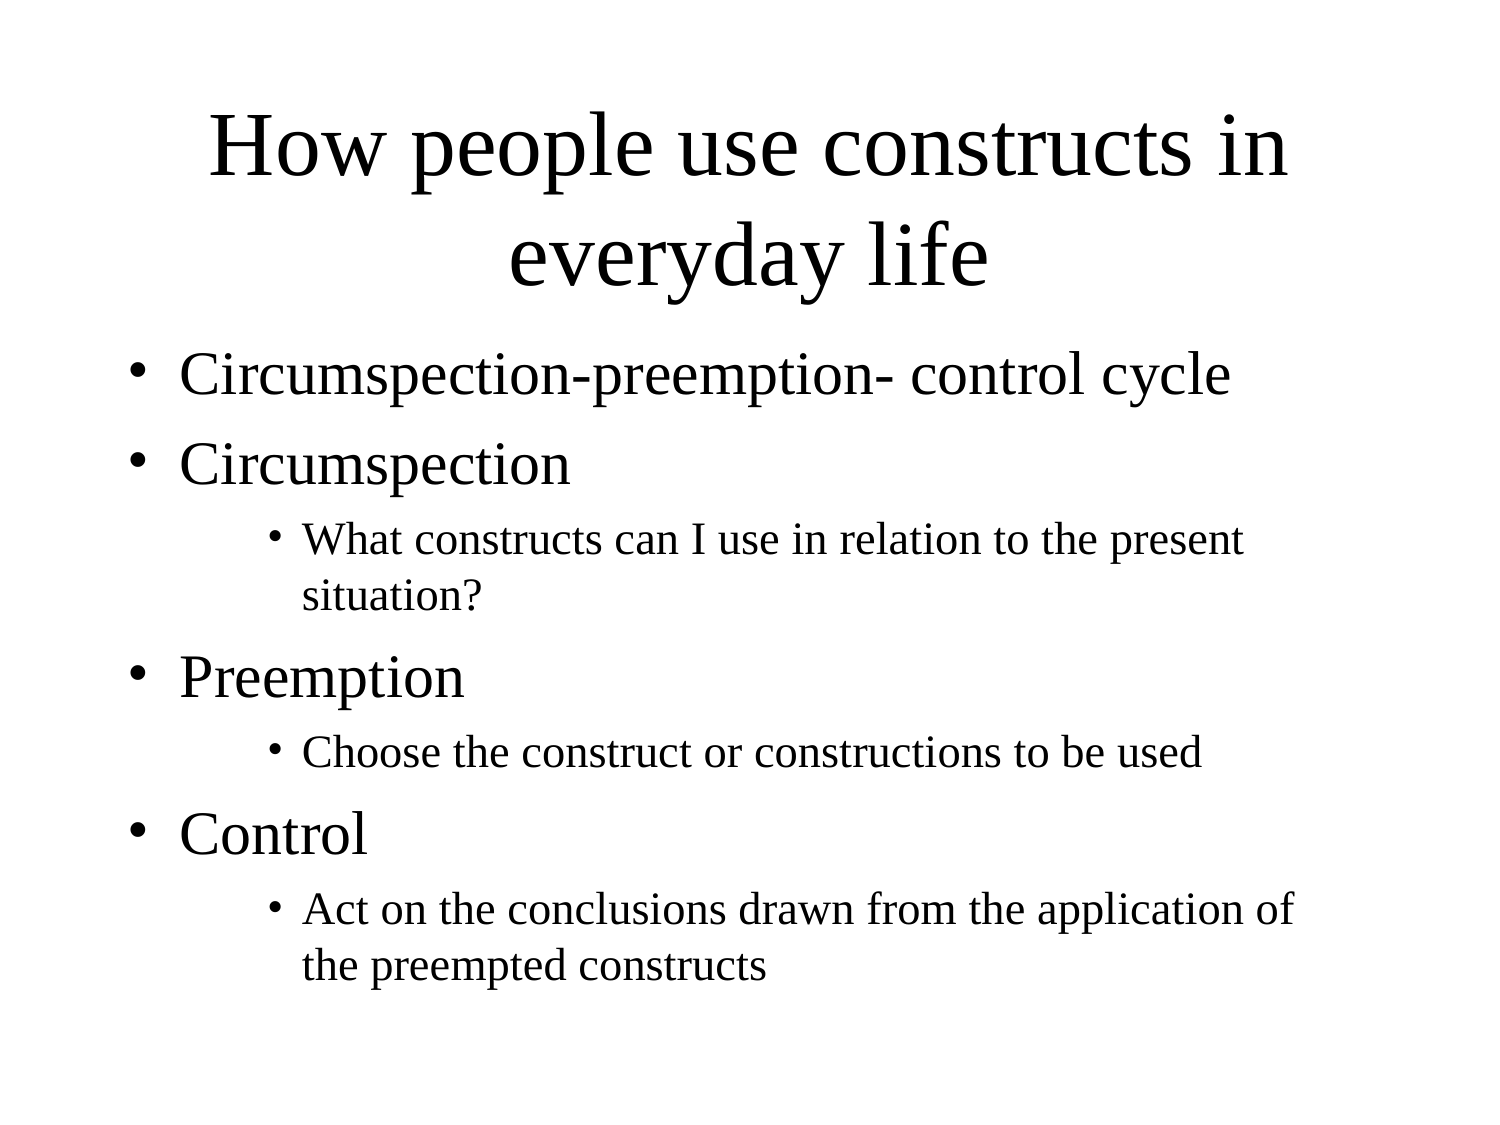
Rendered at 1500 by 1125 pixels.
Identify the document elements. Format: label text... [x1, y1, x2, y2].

title How people use constructs in everyday life [112, 99, 1388, 288]
list Circumspection-preemption- control cycle Circumspection What constructs can I use in relation to the present situation? Preemption Choose the construct or constructions to be used Control Act on the conclusions drawn from the application of the preempted constructs [112, 324, 1388, 1000]
